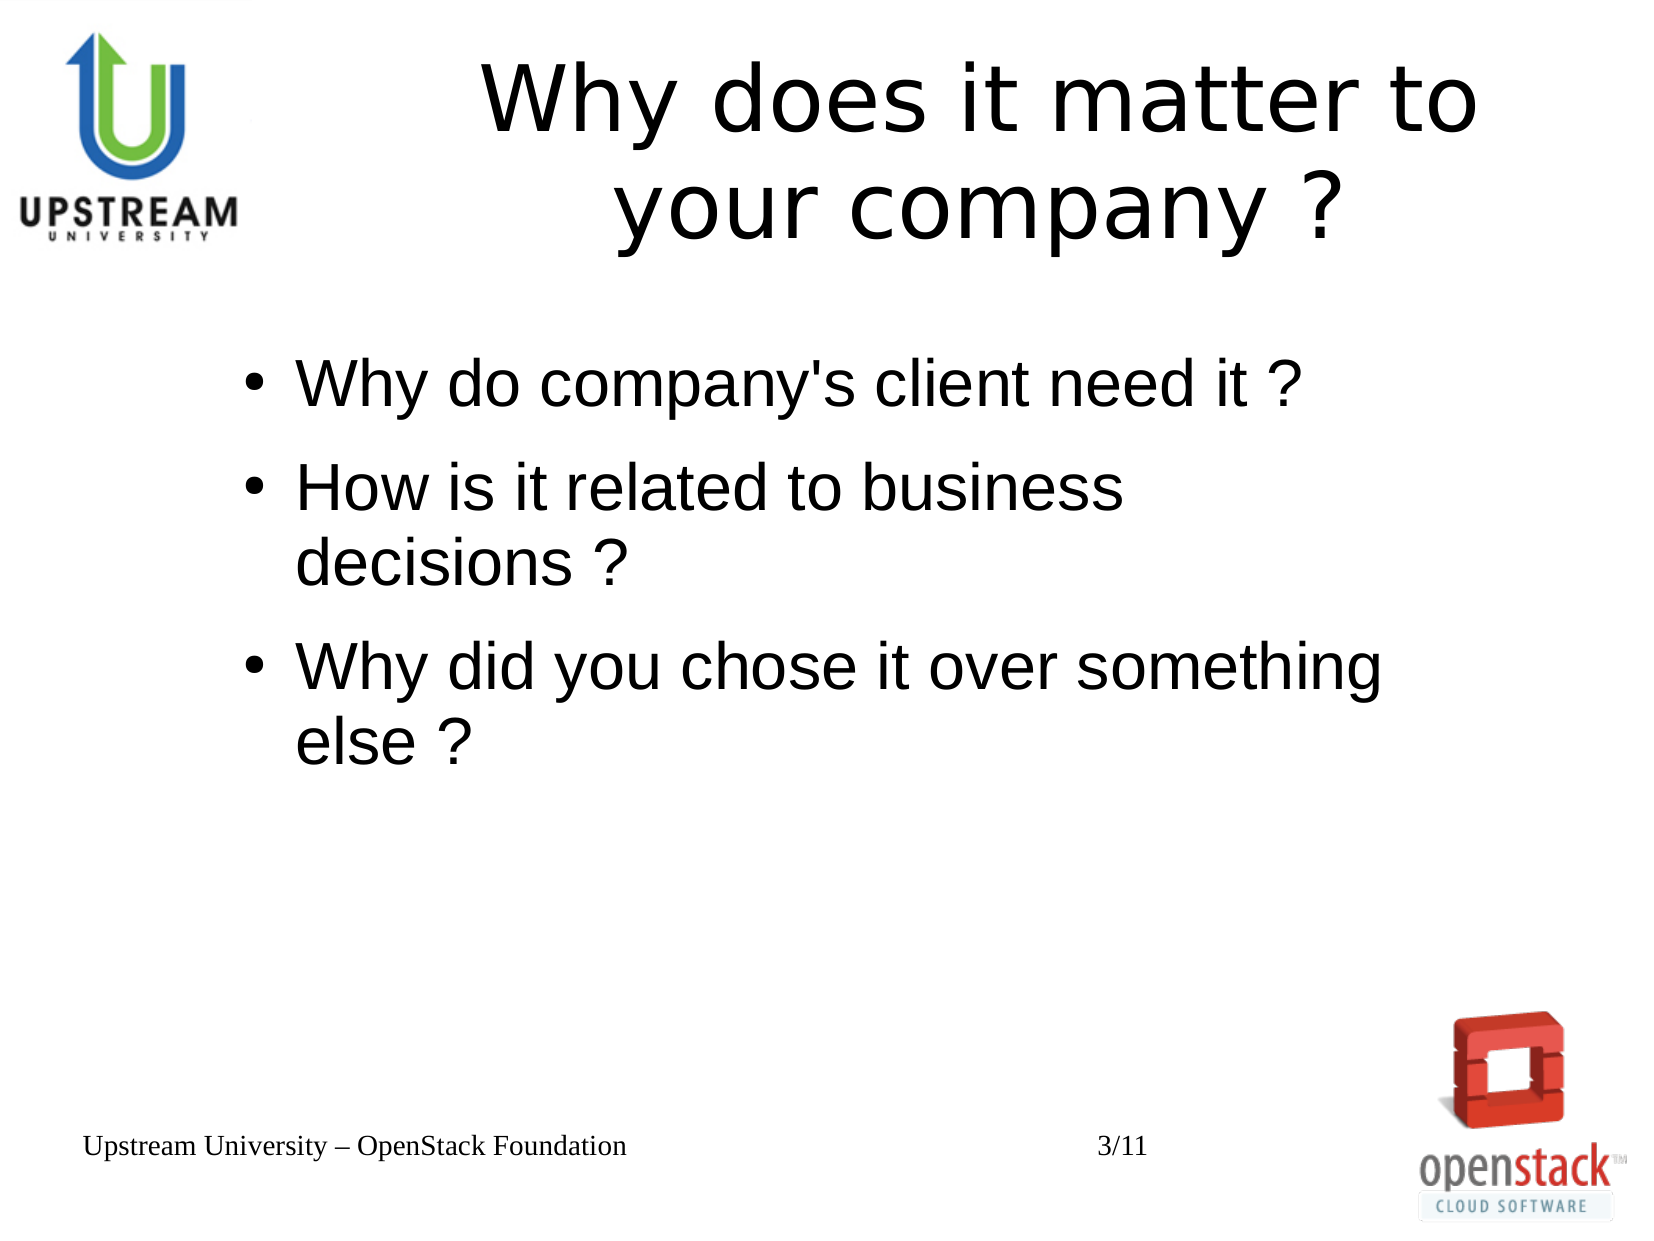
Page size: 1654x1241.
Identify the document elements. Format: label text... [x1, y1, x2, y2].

title Why does it matter to your company ? [390, 45, 1571, 261]
picture [1385, 983, 1654, 1241]
picture [0, 0, 252, 269]
list Why do company's client need it ? How is it related to business decisions ? Why did you chose it over something else ? [225, 345, 1471, 1066]
